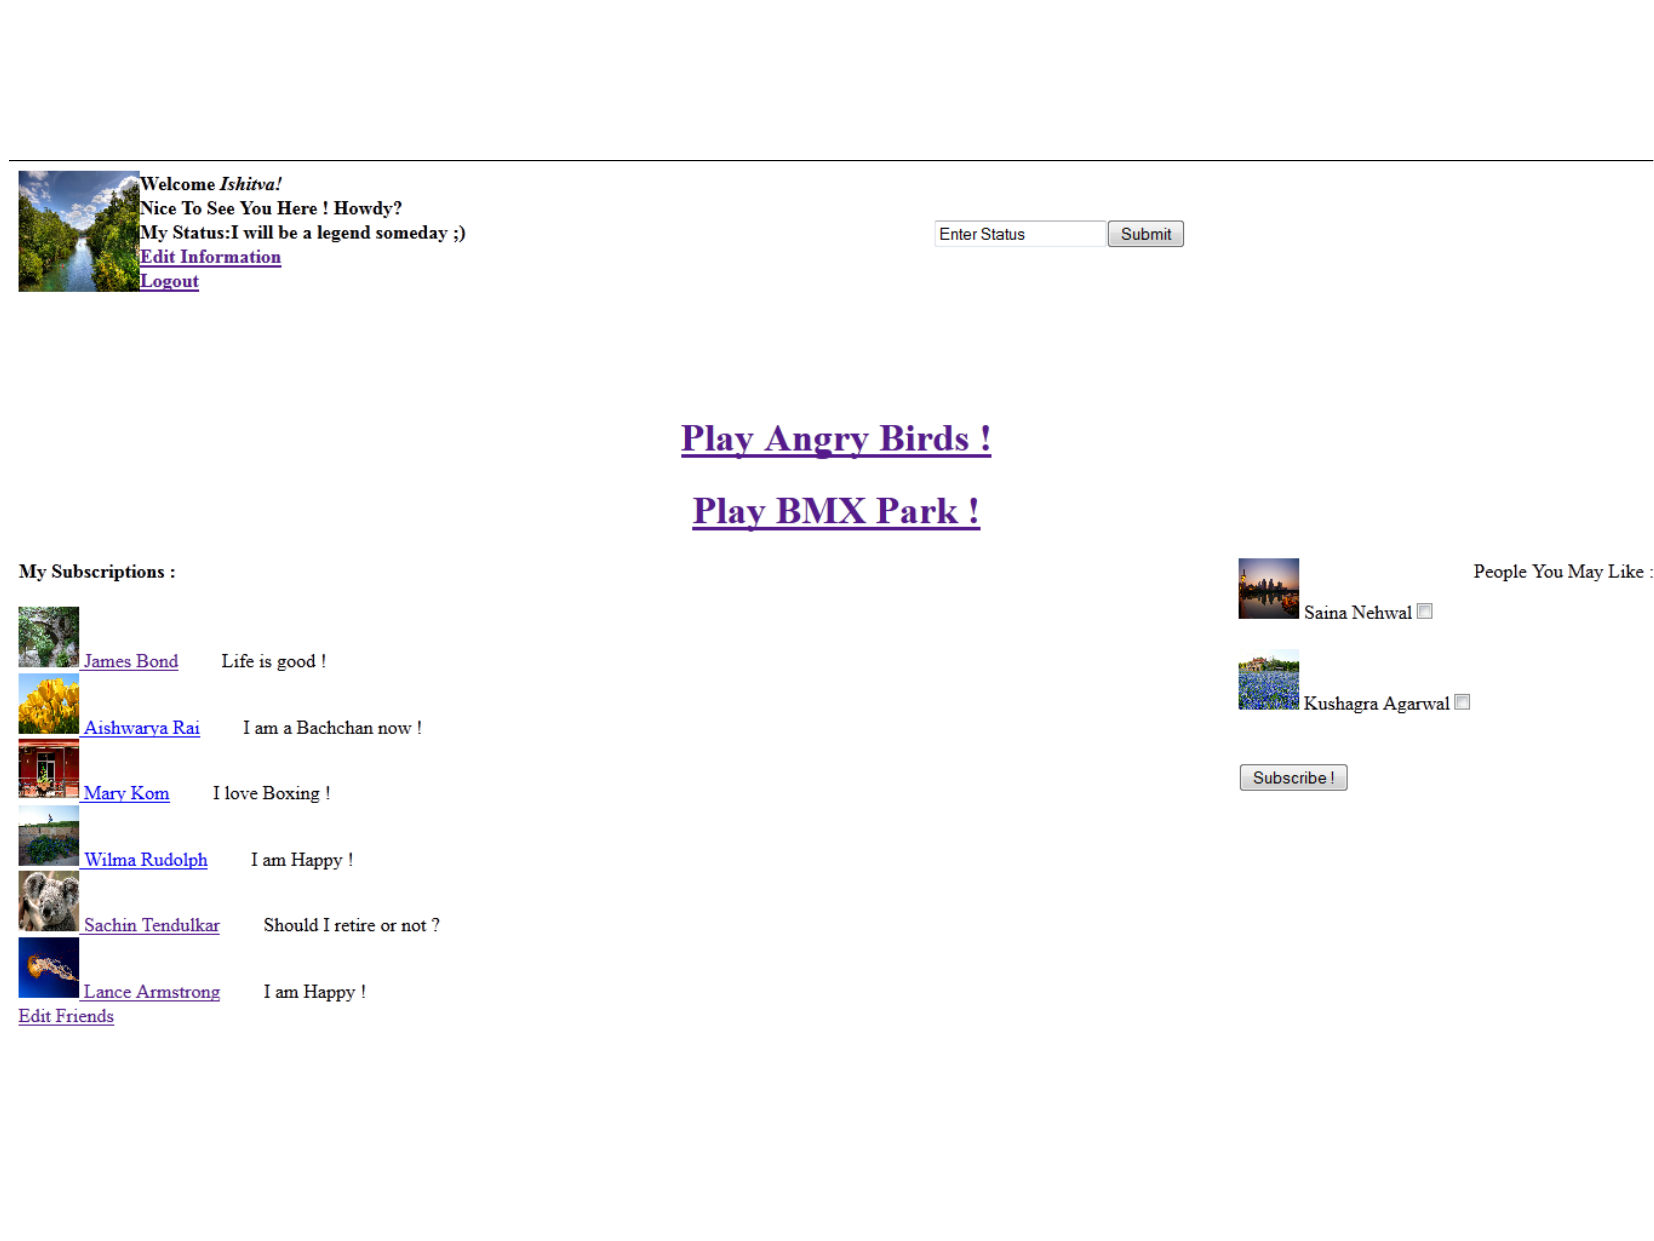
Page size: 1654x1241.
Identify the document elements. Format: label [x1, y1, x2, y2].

picture [9, 160, 1654, 1090]
